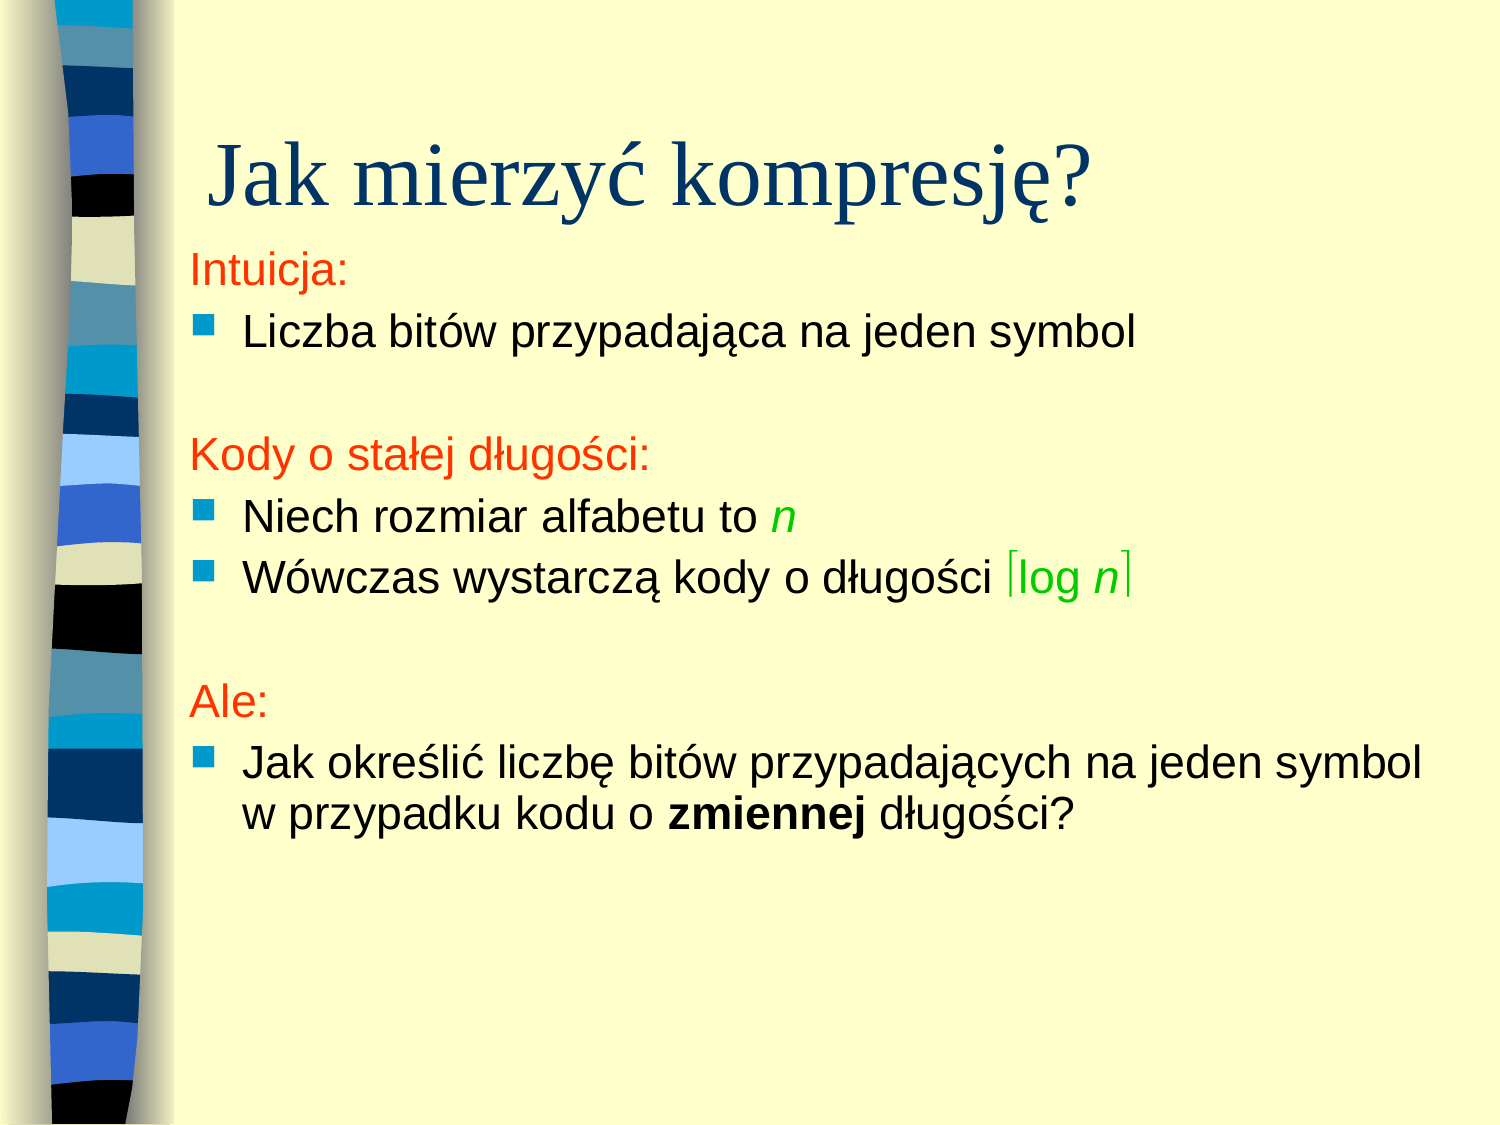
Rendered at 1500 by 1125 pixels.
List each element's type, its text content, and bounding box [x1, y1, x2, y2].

list Intuicja: Liczba bitów przypadająca na jeden symbol Kody o stałej długości: Niech rozmiar alfabetu to n Wówczas wystarczą kody o długości log n Ale: Jak określić liczbę bitów przypadających na jeden symbol w przypadku kodu o zmiennej długości? [174, 237, 1450, 913]
title Jak mierzyć kompresję? [192, 74, 1468, 263]
